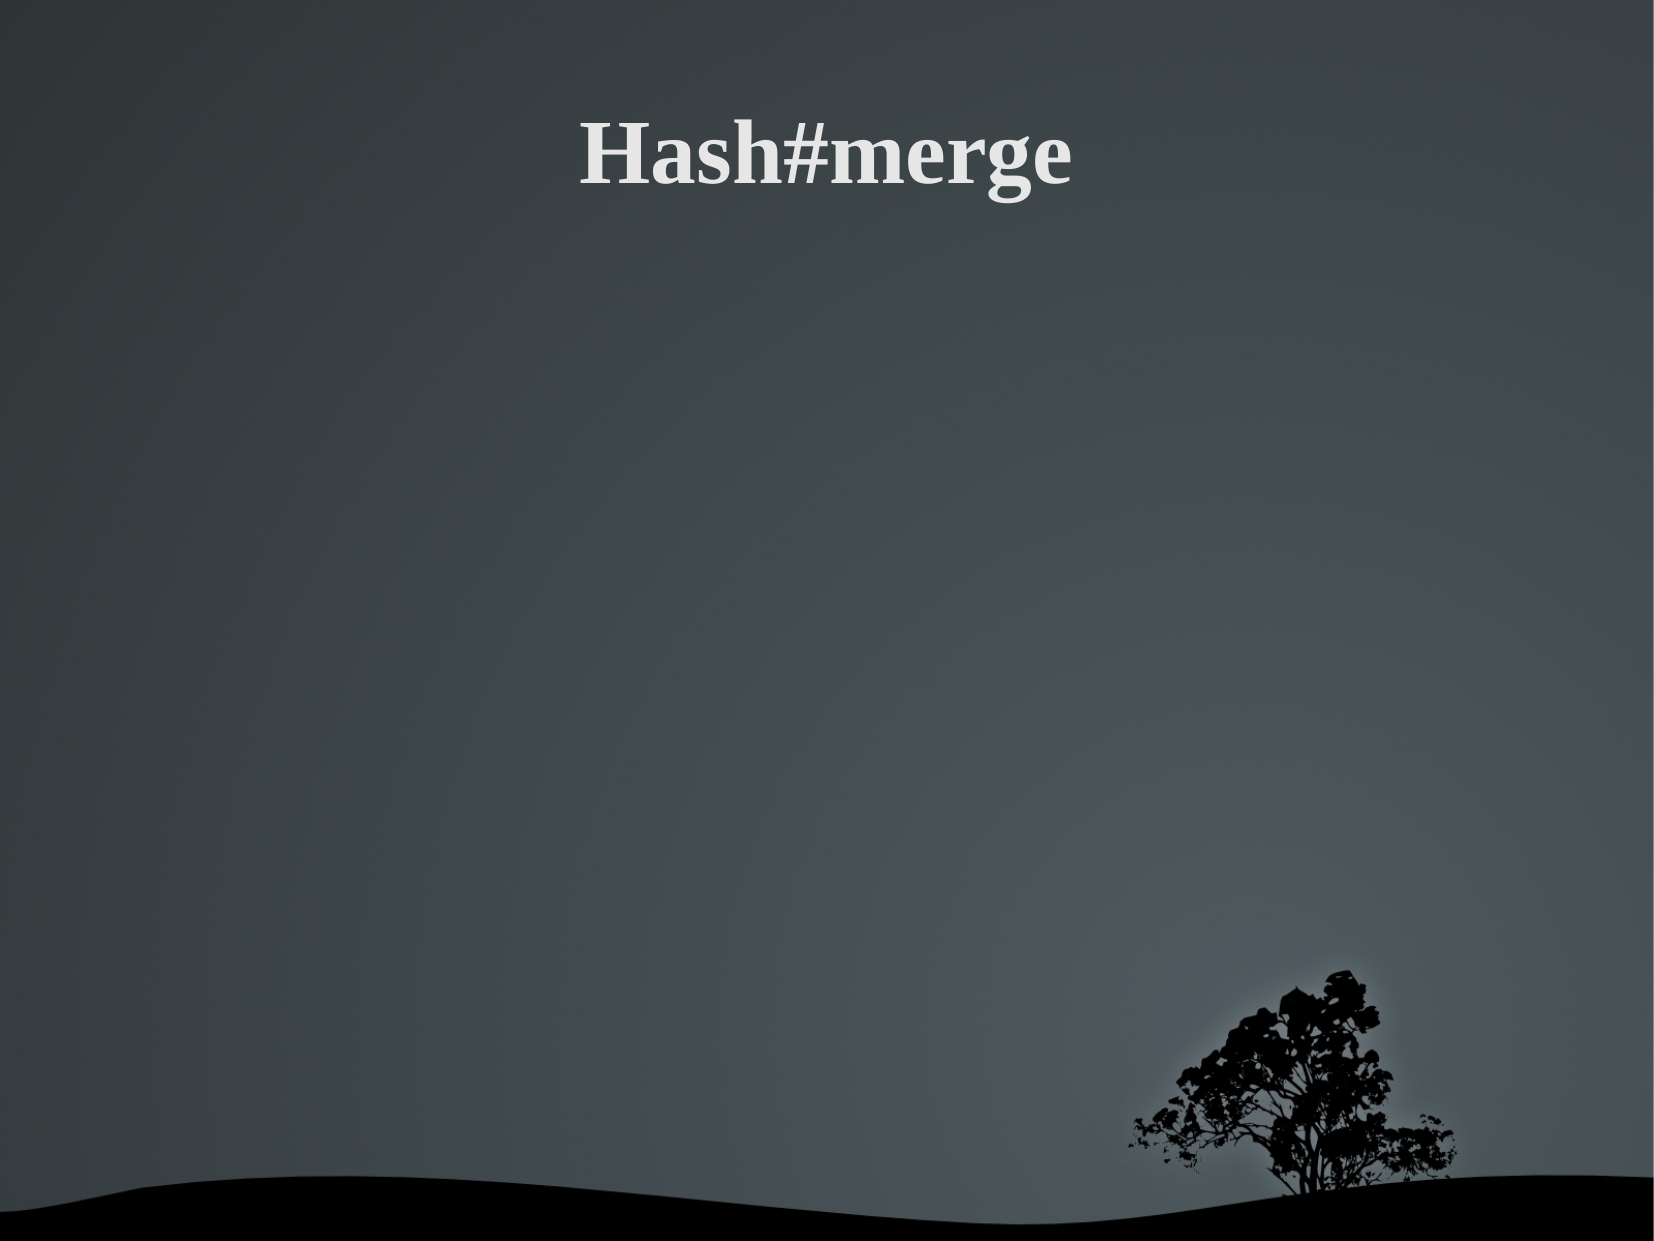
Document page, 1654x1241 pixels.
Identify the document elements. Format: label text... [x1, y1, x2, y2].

title Hash#merge [82, 56, 1571, 250]
picture [0, 0, 1654, 1241]
